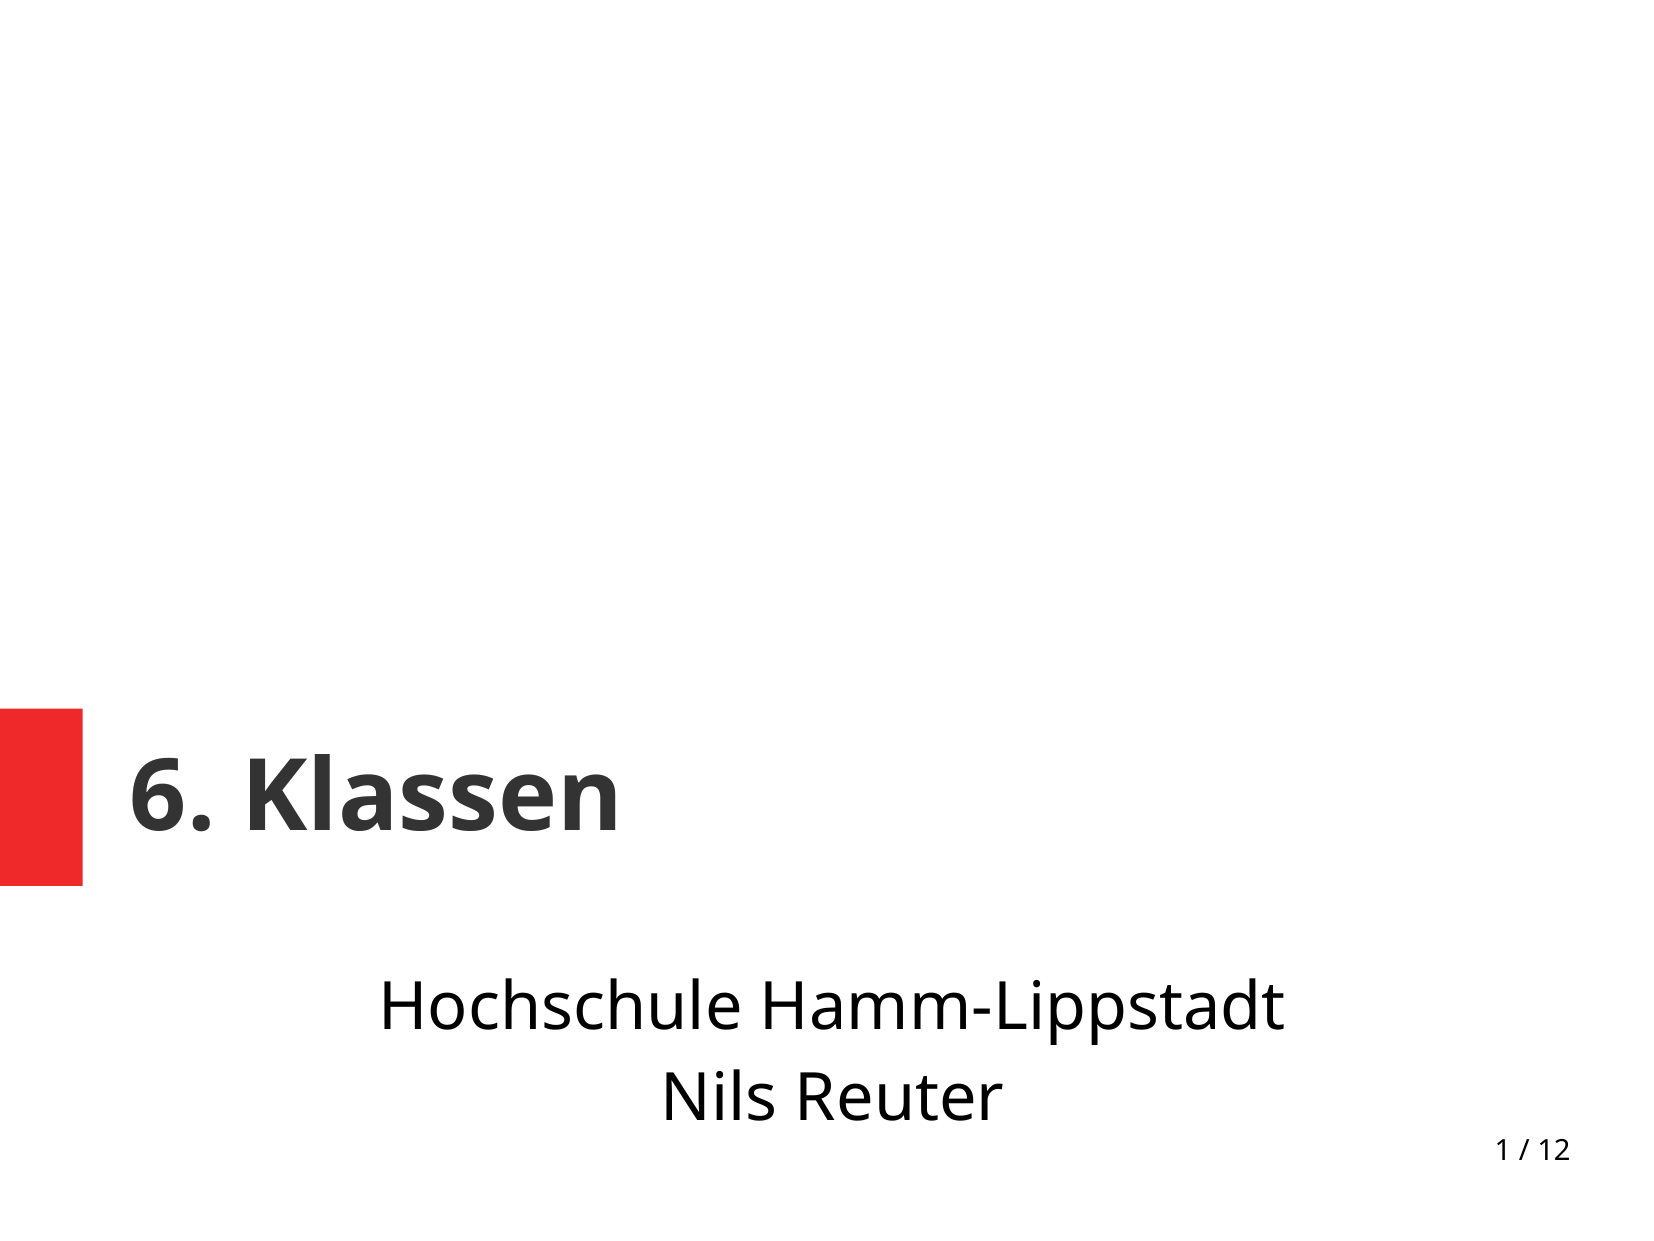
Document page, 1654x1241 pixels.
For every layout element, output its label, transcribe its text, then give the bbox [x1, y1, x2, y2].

title 6. Klassen [129, 655, 1536, 928]
subtitle Hochschule Hamm-Lippstadt Nils Reuter [129, 968, 1536, 1130]
